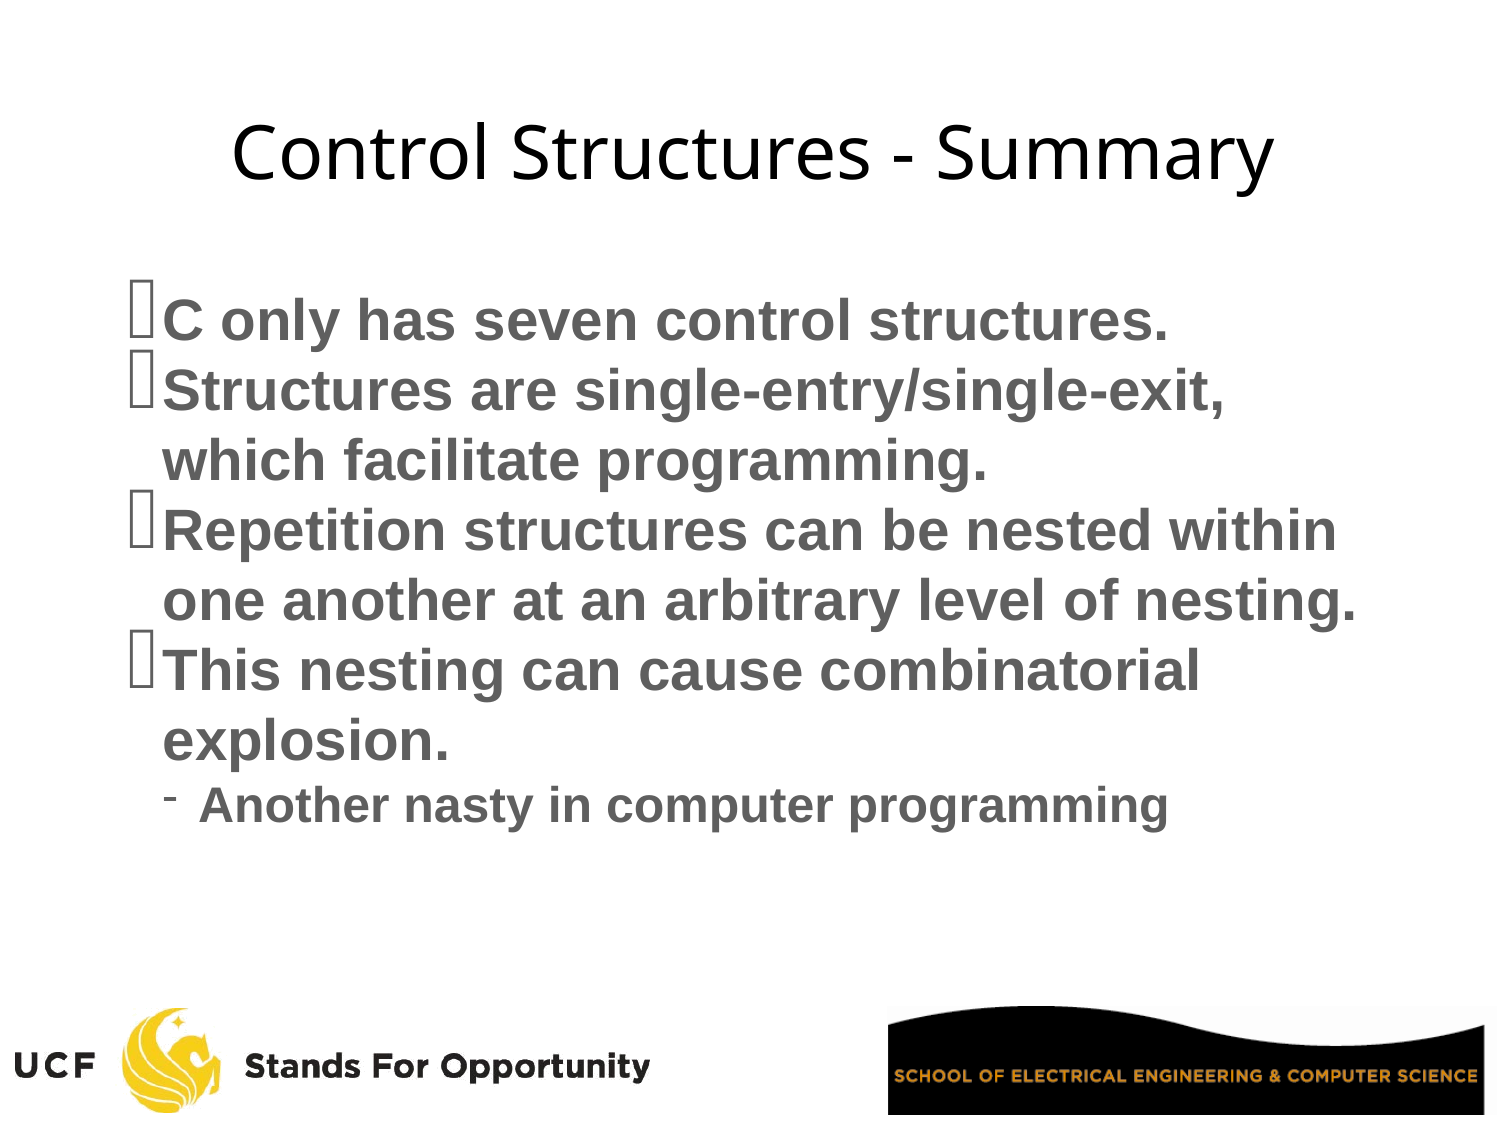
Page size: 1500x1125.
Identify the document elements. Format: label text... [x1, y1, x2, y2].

text_box Control Structures - Summary [79, 52, 1427, 248]
picture [15, 1008, 650, 1113]
picture [887, 1006, 1497, 1115]
text_box C only has seven control structures. Structures are single-entry/single-exit, which facilitate programming. Repetition structures can be nested within one another at an arbitrary level of nesting. This nesting can cause combinatorial explosion. Another nasty in computer programming [112, 274, 1388, 1063]
